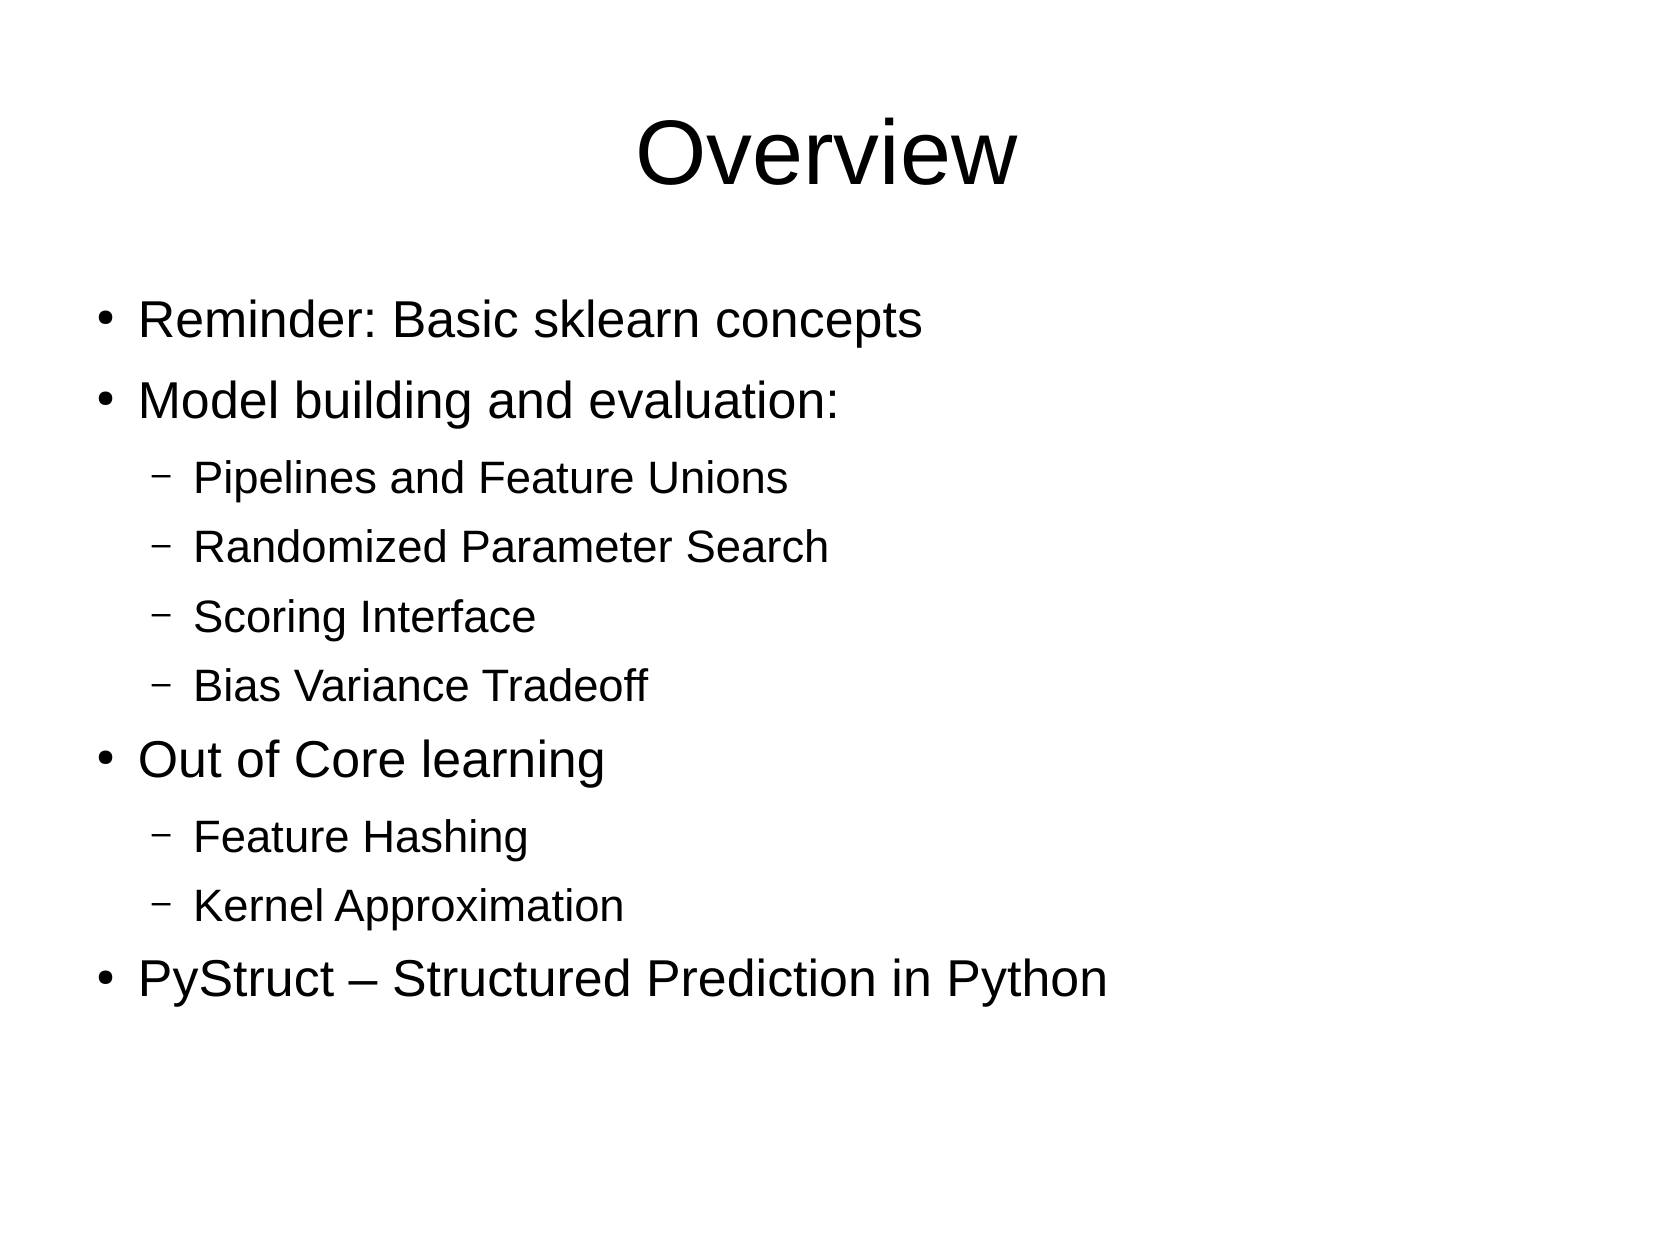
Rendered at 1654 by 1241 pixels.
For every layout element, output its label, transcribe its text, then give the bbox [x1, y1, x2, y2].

title Overview [82, 49, 1571, 257]
list Reminder: Basic sklearn concepts Model building and evaluation: Pipelines and Feature Unions Randomized Parameter Search Scoring Interface Bias Variance Tradeoff Out of Core learning Feature Hashing Kernel Approximation PyStruct – Structured Prediction in Python [82, 290, 1571, 1010]
